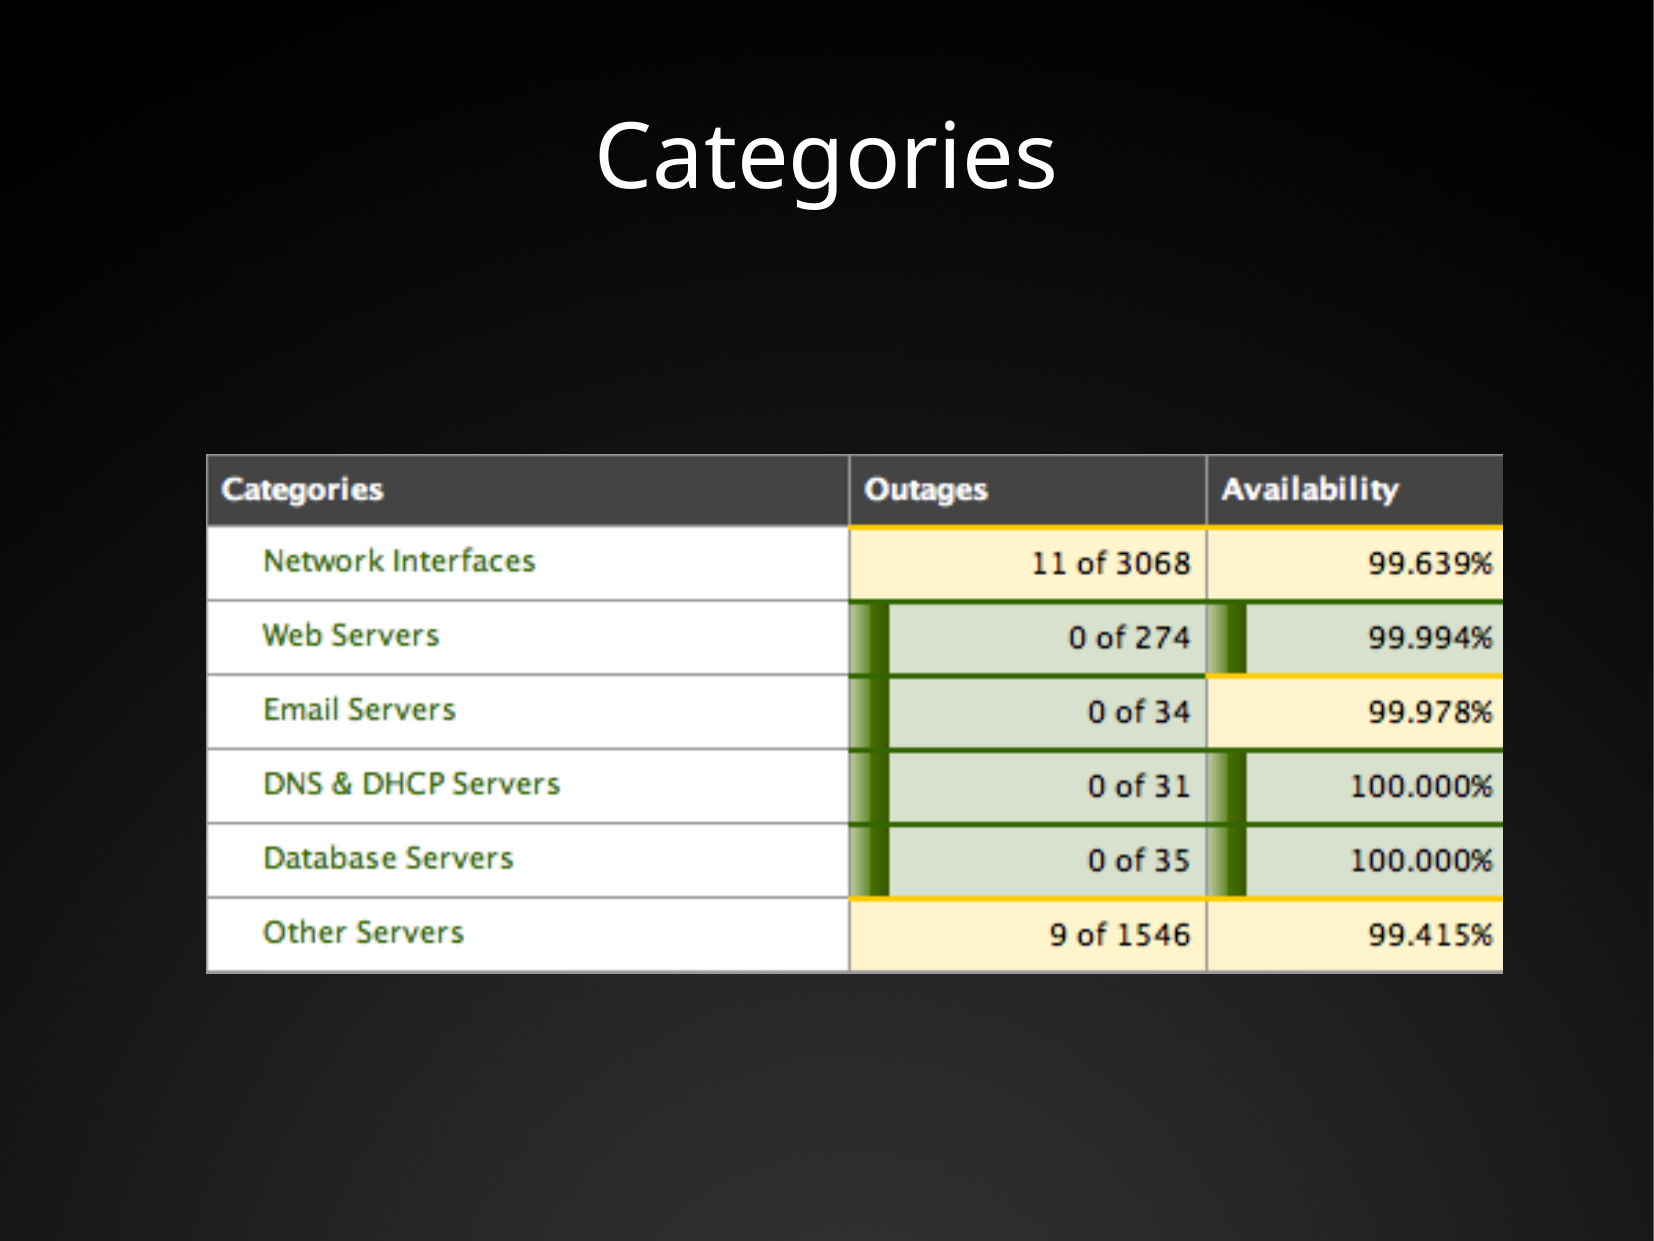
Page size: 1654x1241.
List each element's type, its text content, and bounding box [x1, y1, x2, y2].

picture [0, 0, 1654, 1241]
title Categories [82, 49, 1571, 257]
